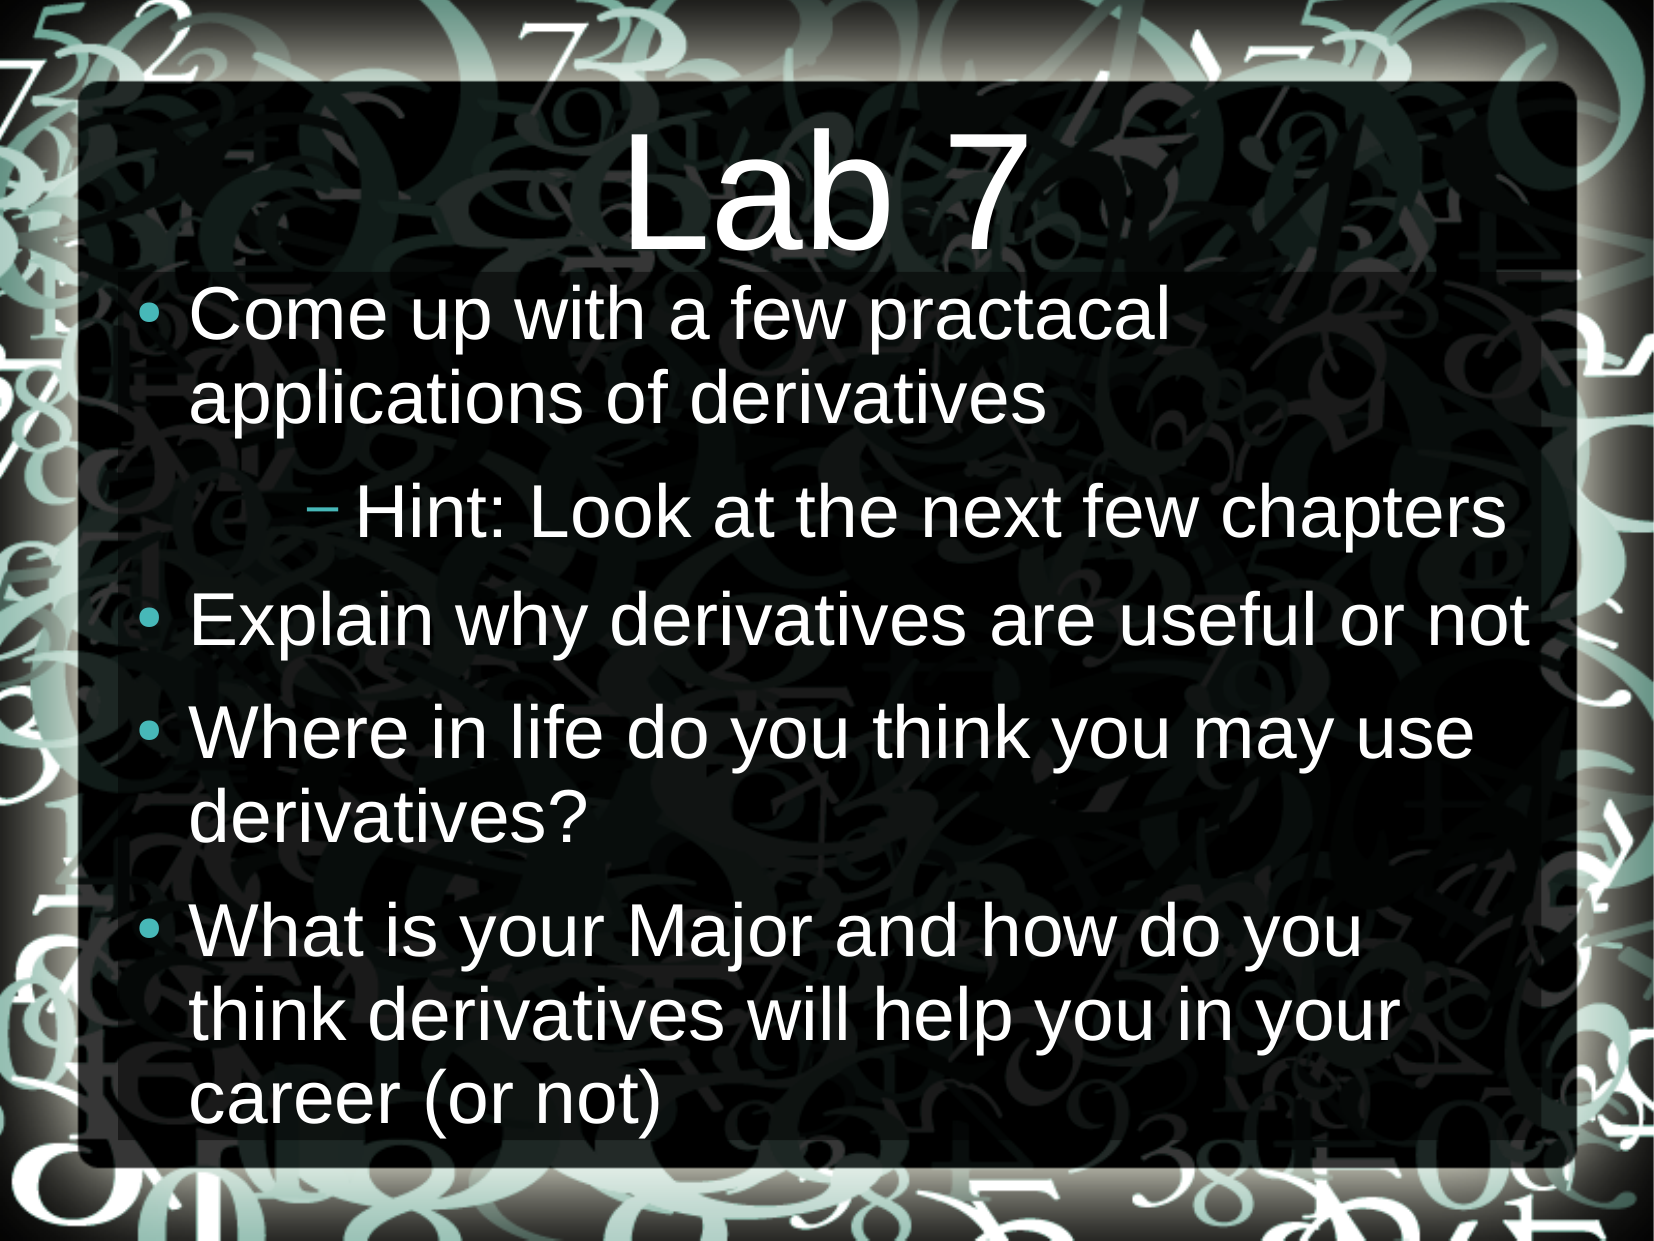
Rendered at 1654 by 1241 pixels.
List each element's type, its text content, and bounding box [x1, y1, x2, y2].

list Come up with a few practacal applications of derivatives Hint: Look at the next few chapters Explain why derivatives are useful or not Where in life do you think you may use derivatives? What is your Major and how do you think derivatives will help you in your career (or not) [118, 271, 1542, 1141]
picture [0, 0, 1654, 1241]
title Lab 7 [82, 88, 1571, 296]
